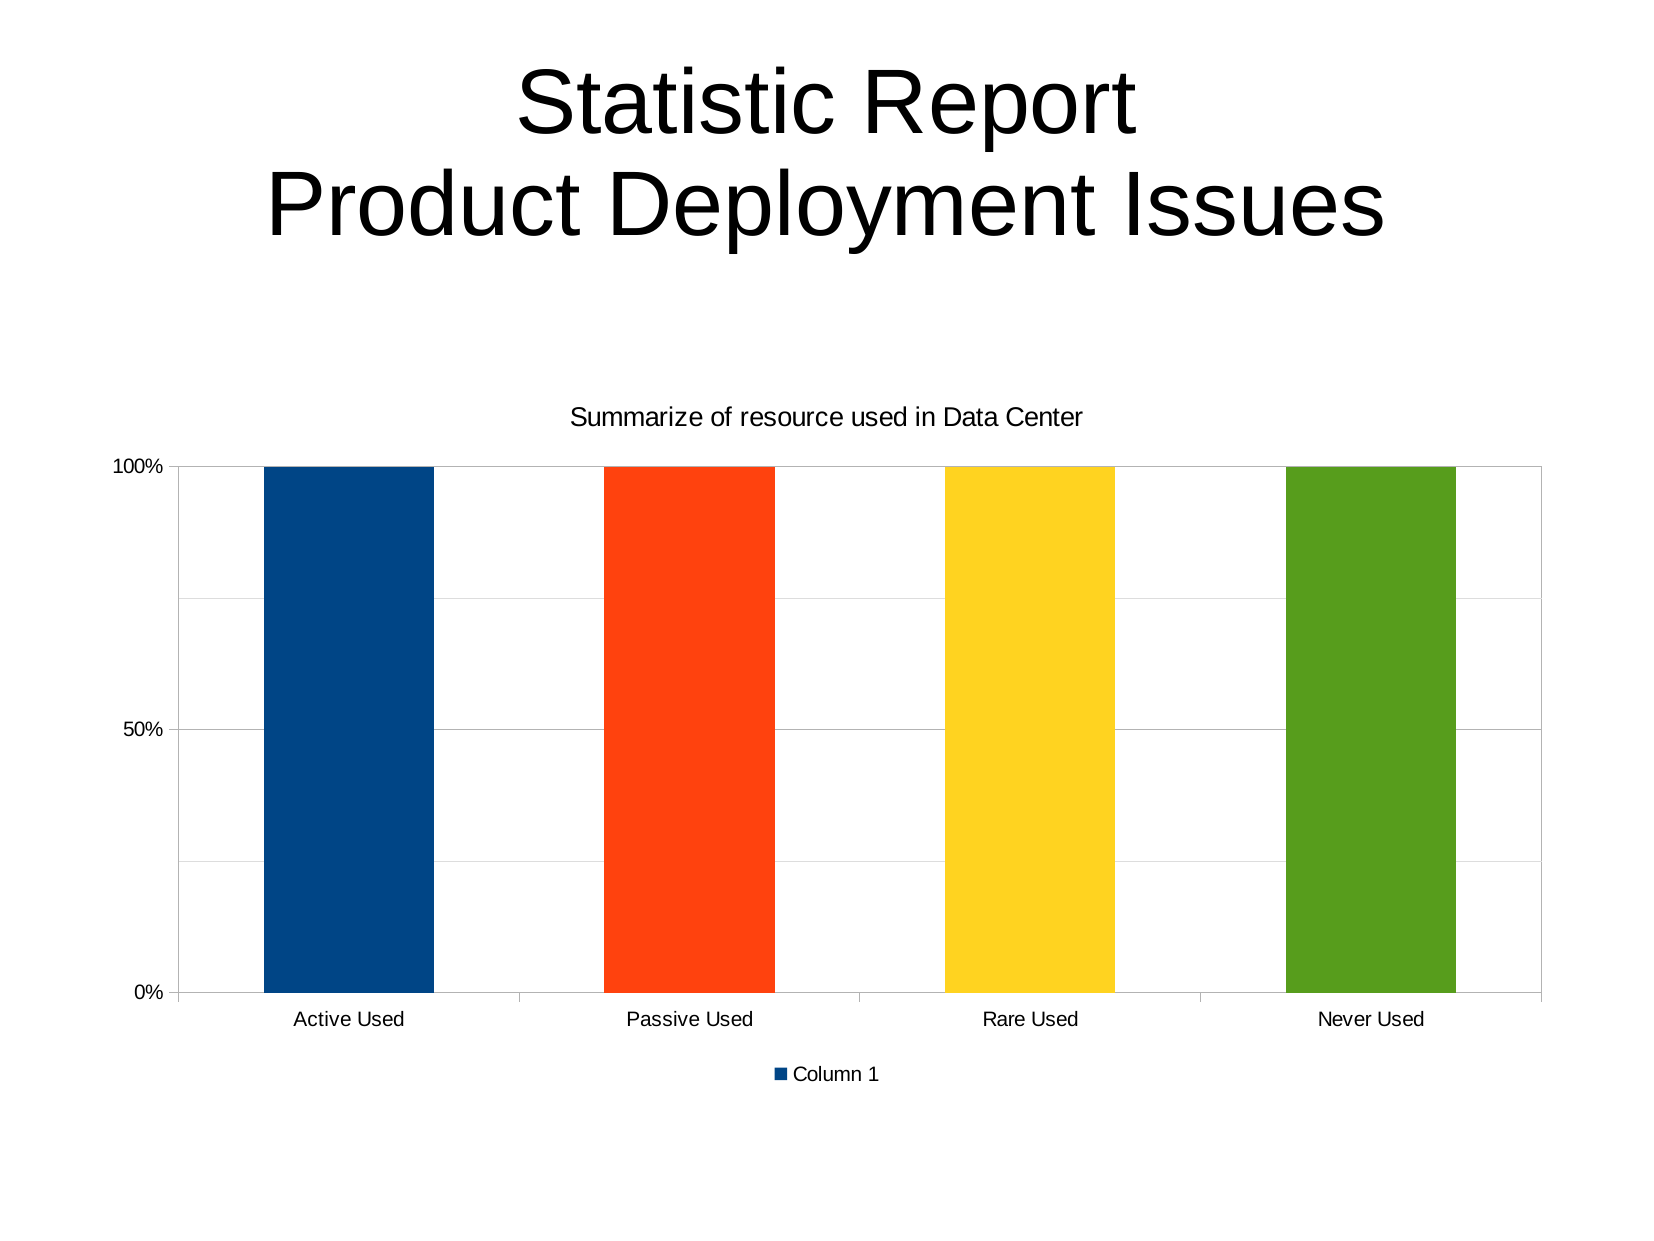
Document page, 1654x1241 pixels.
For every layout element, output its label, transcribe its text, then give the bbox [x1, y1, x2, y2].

chart [82, 372, 1572, 1092]
title Statistic Report Product Deployment Issues [82, 49, 1571, 257]
